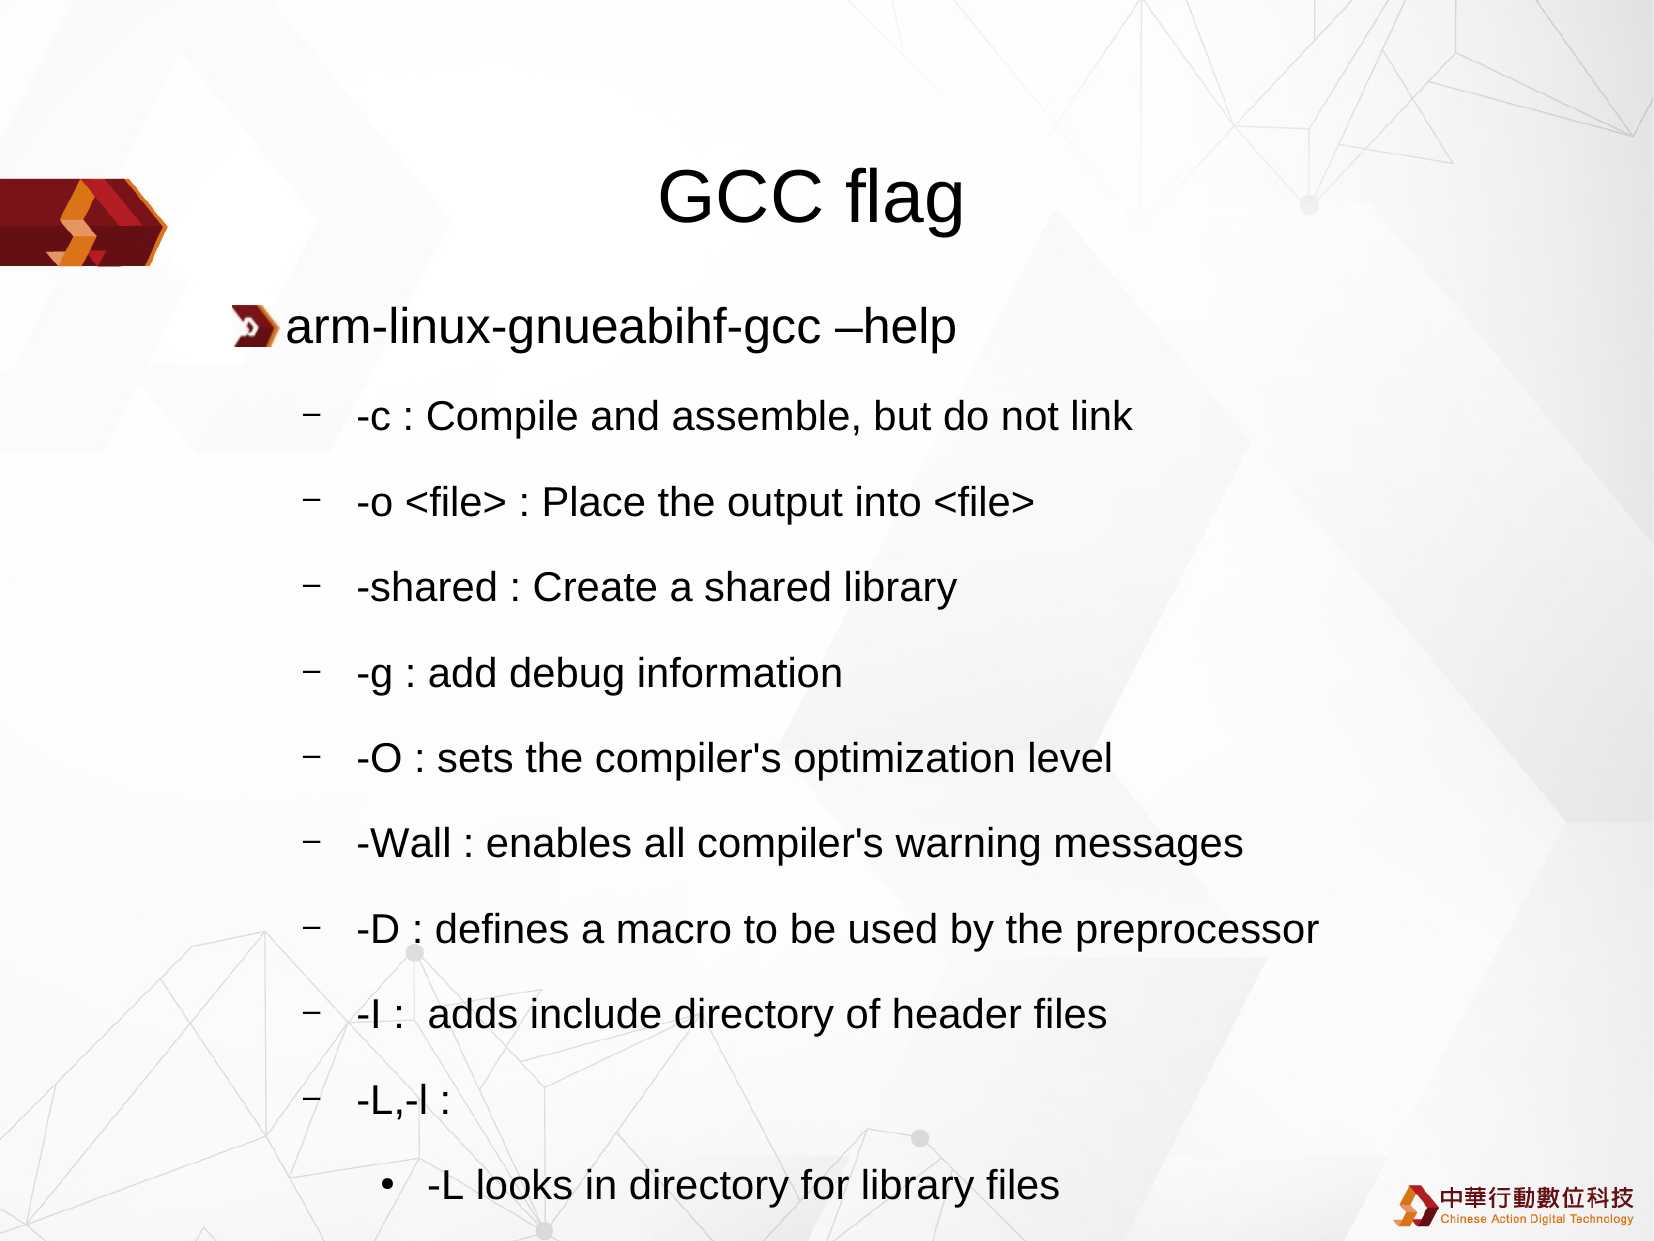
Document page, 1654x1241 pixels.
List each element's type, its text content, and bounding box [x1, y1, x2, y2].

list arm-linux-gnueabihf-gcc –help -c : Compile and assemble, but do not link -o <file> : Place the output into <file> -shared : Create a shared library -g : add debug information -O : sets the compiler's optimization level -Wall : enables all compiler's warning messages -D : defines a macro to be used by the preprocessor -I : adds include directory of header files -L,-l : -L looks in directory for library files -l links with a library file [184, 298, 1638, 1241]
picture [0, 0, 1654, 1241]
title GCC flag [118, 112, 1506, 281]
